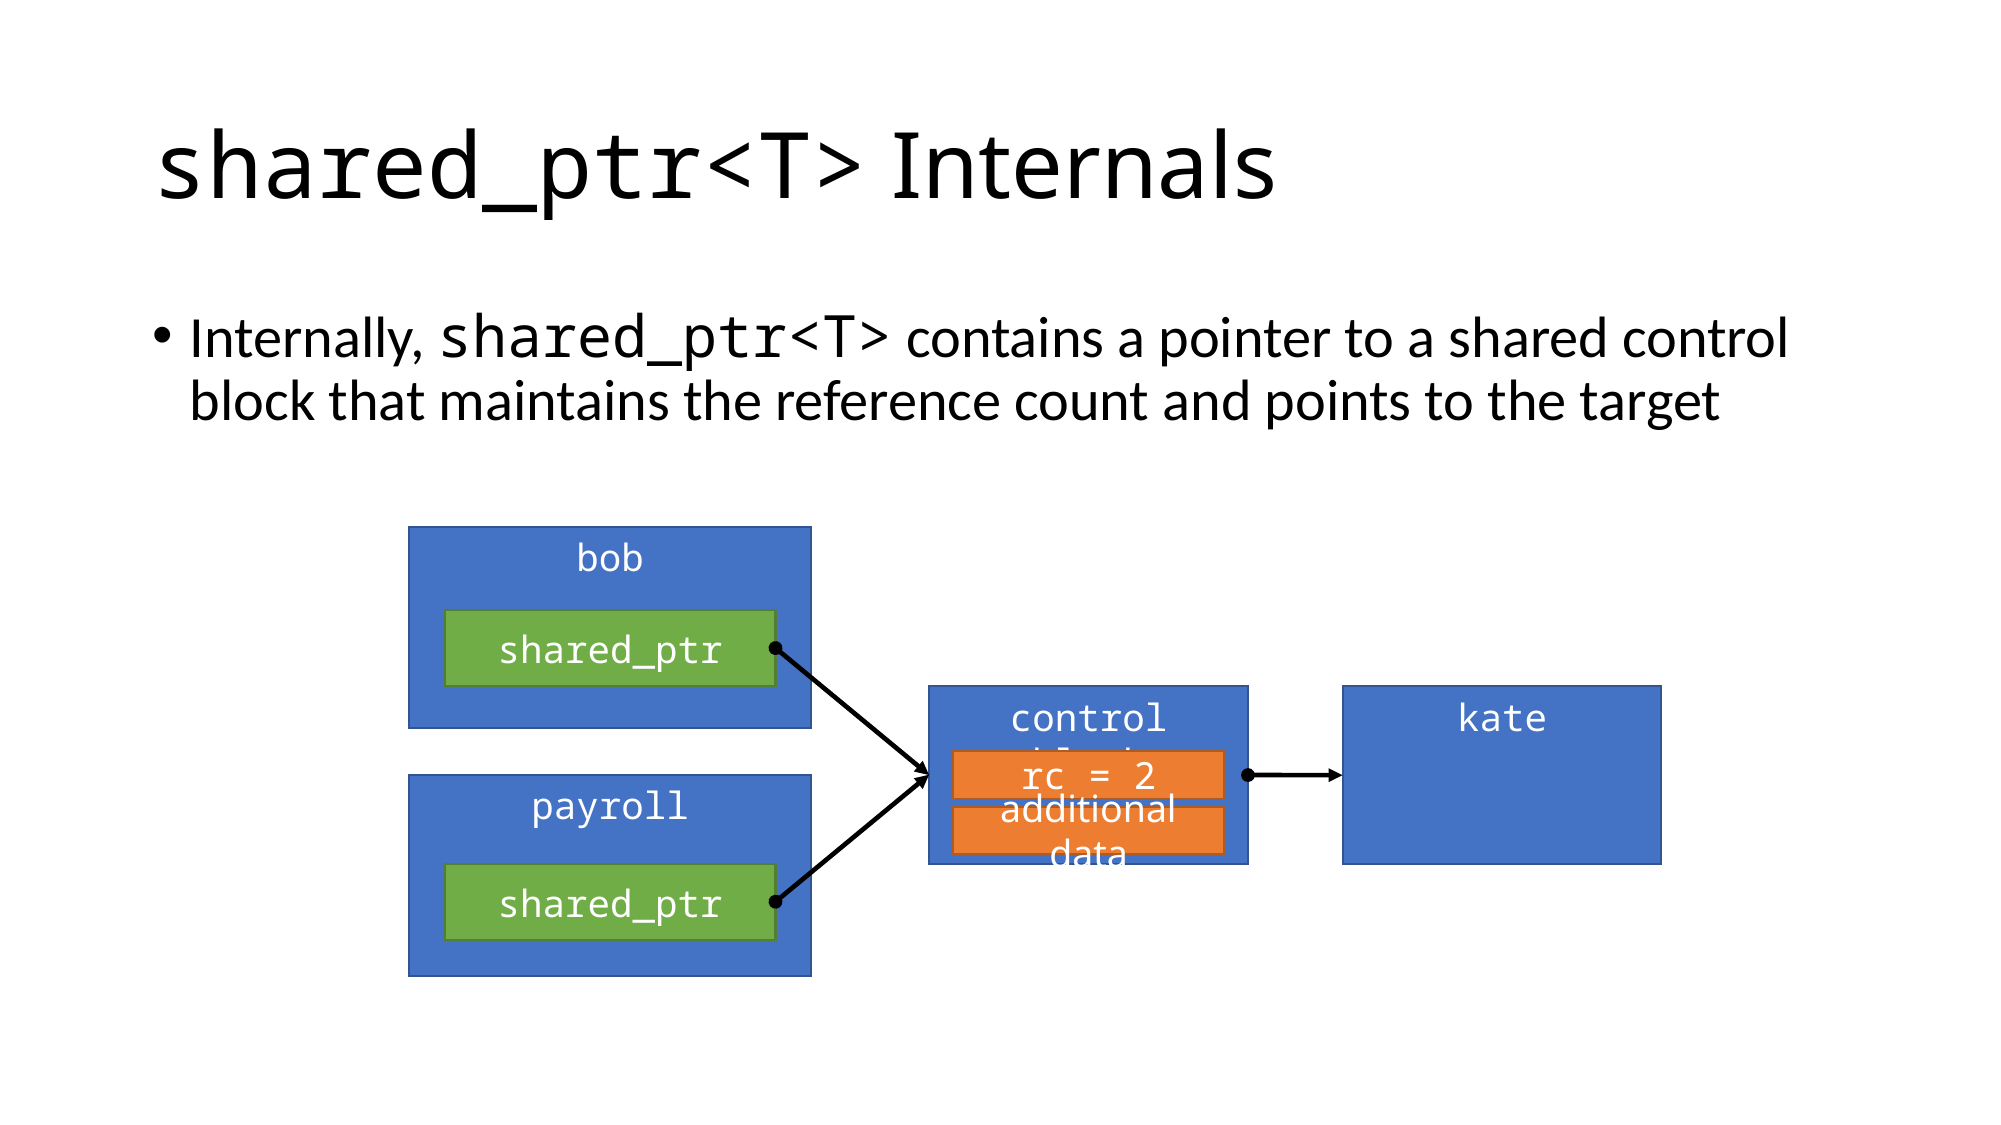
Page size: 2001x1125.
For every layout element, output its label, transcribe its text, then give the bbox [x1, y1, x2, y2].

text_box kate [1342, 686, 1662, 864]
text_box control block [1083, 799, 1169, 806]
text_box bob [409, 527, 811, 728]
title shared_ptr<T> Internals [137, 59, 1863, 278]
text_box shared_ptr [444, 609, 776, 687]
text_box shared_ptr [444, 863, 776, 941]
text_box control block [929, 686, 1249, 864]
list Internally, shared_ptr<T> contains a pointer to a shared control block that maintains the reference count and points to the target [137, 299, 1863, 1014]
text_box additional data [952, 806, 1225, 855]
text_box rc = 2 [952, 751, 1225, 799]
text_box payroll [409, 775, 811, 976]
